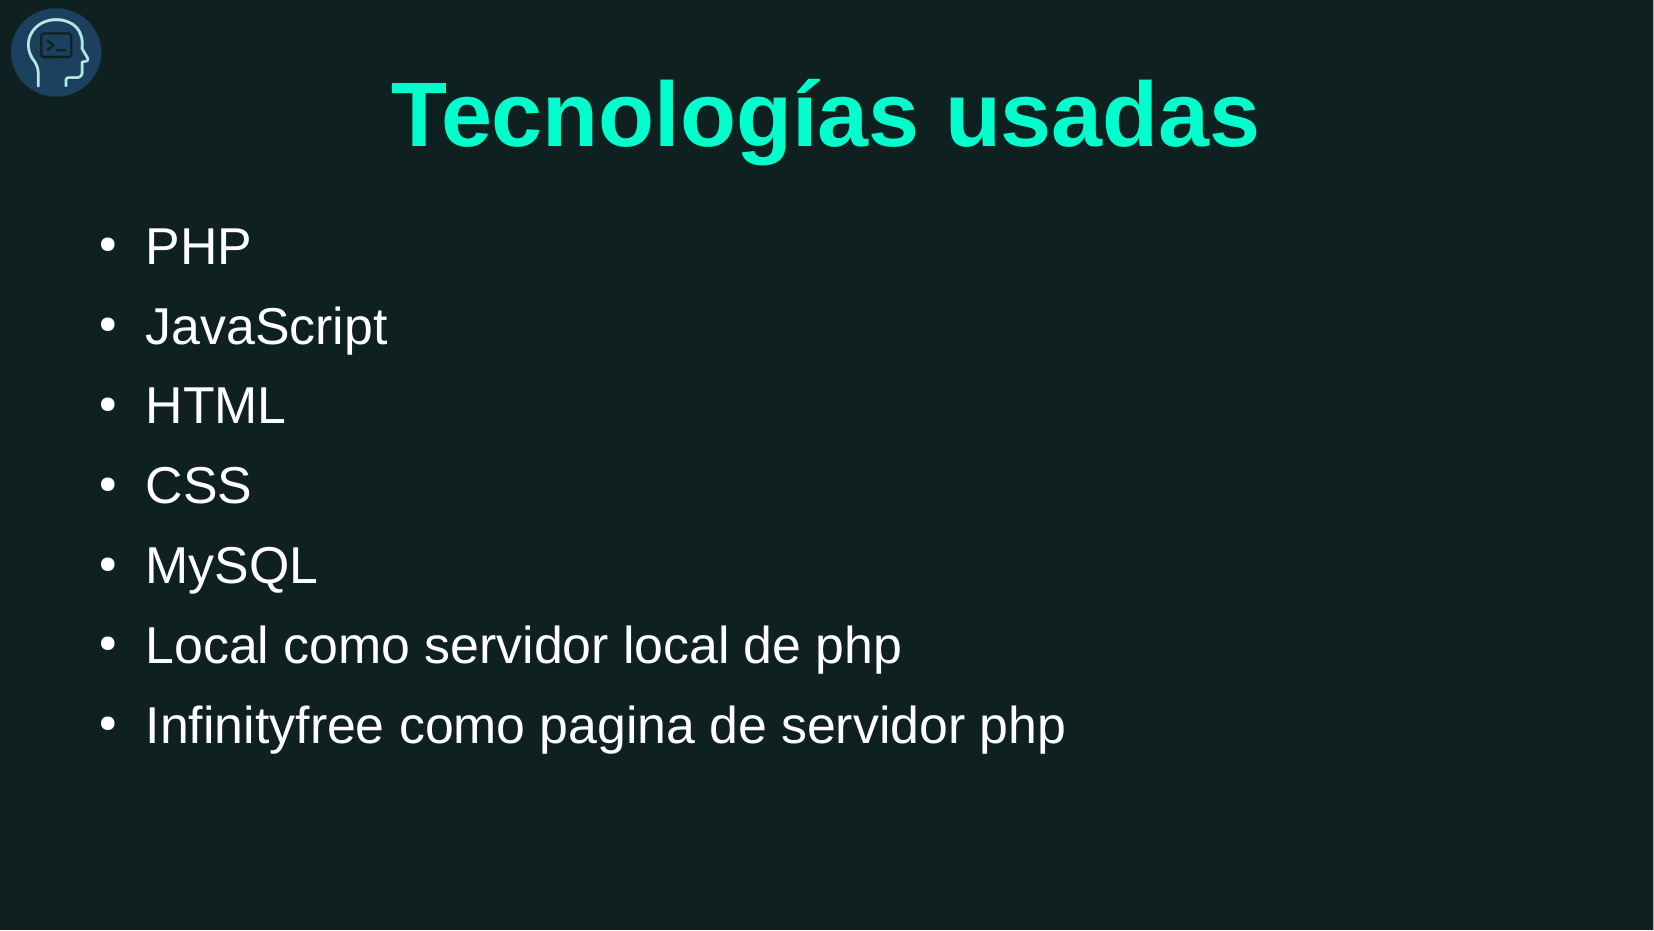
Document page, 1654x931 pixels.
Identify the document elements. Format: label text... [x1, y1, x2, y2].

picture [0, 0, 130, 130]
title Tecnologías usadas [82, 37, 1571, 193]
list PHP JavaScript HTML CSS MySQL Local como servidor local de php Infinityfree como pagina de servidor php [82, 217, 1571, 758]
